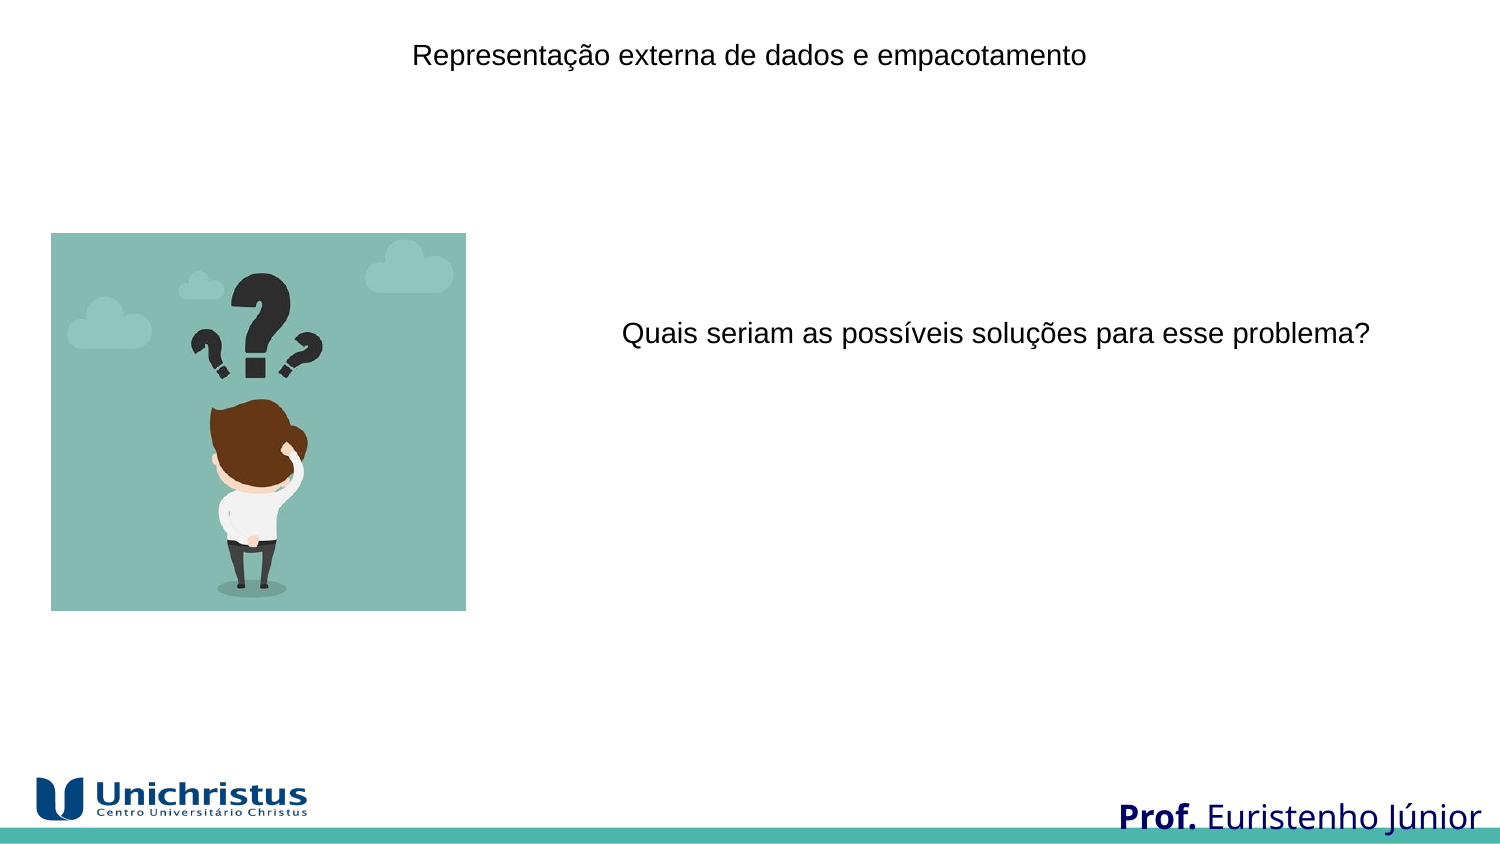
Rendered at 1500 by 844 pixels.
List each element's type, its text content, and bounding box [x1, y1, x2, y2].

list Quais seriam as possíveis soluções para esse problema? [544, 152, 1449, 750]
title Representação externa de dados e empacotamento [51, 20, 1449, 137]
picture [51, 233, 466, 611]
picture [32, 775, 311, 822]
